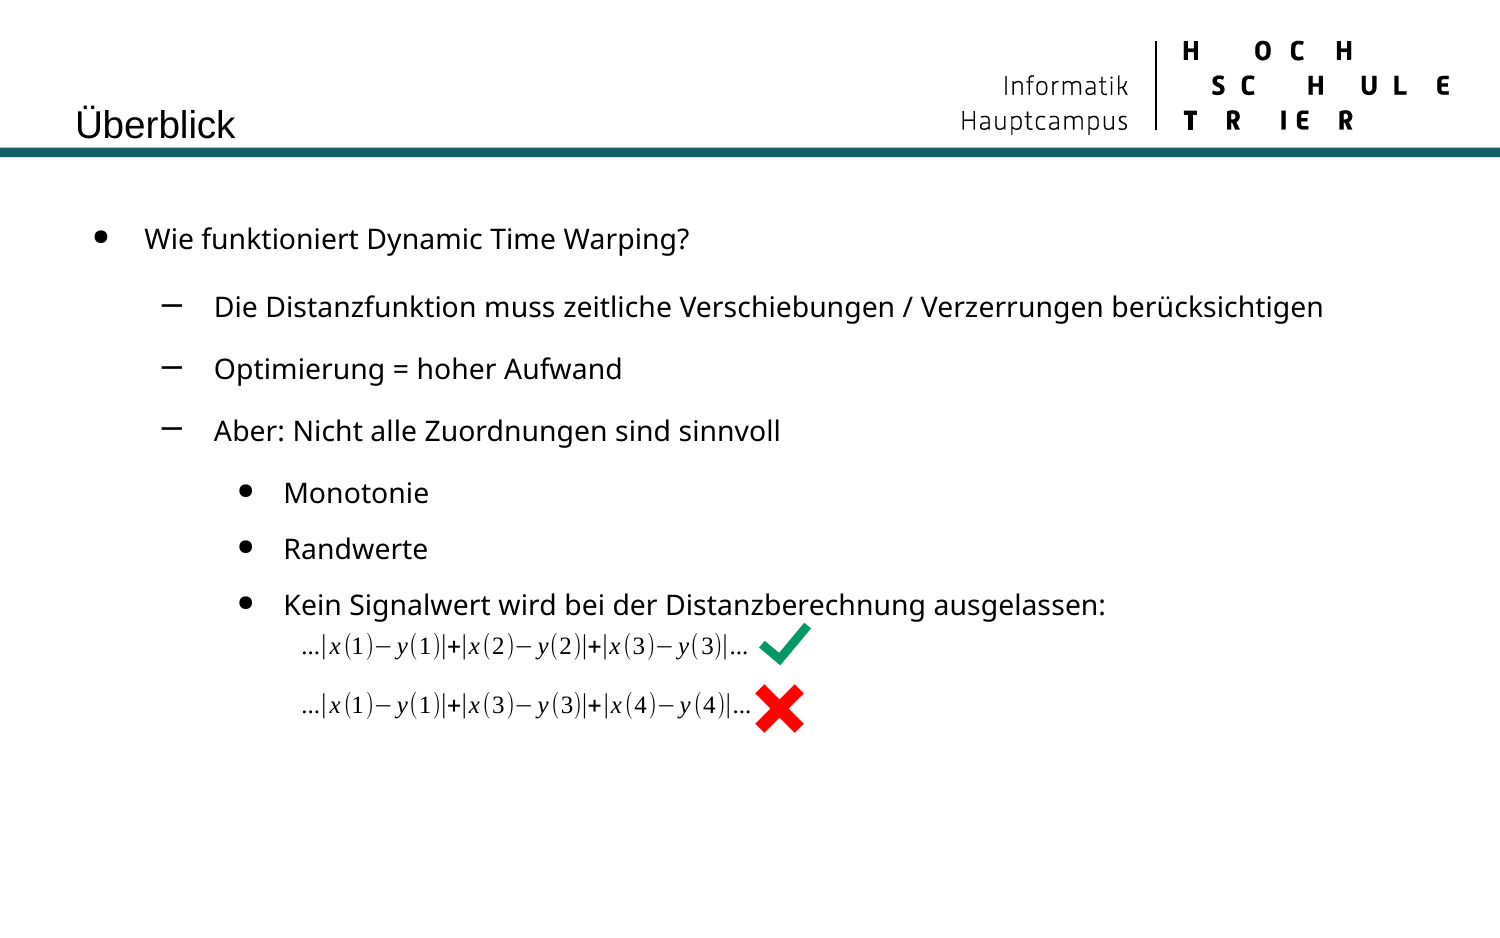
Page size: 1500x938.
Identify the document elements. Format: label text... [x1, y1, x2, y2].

picture [755, 614, 815, 674]
picture [755, 684, 804, 733]
title Überblick [75, 37, 1425, 194]
list Wie funktioniert Dynamic Time Warping? Die Distanzfunktion muss zeitliche Verschiebungen / Verzerrungen berücksichtigen Optimierung = hoher Aufwand Aber: Nicht alle Zuordnungen sind sinnvoll Monotonie Randwerte Kein Signalwert wird bei der Distanzberechnung ausgelassen: [75, 219, 1425, 863]
chart [295, 692, 757, 721]
chart [295, 633, 755, 662]
